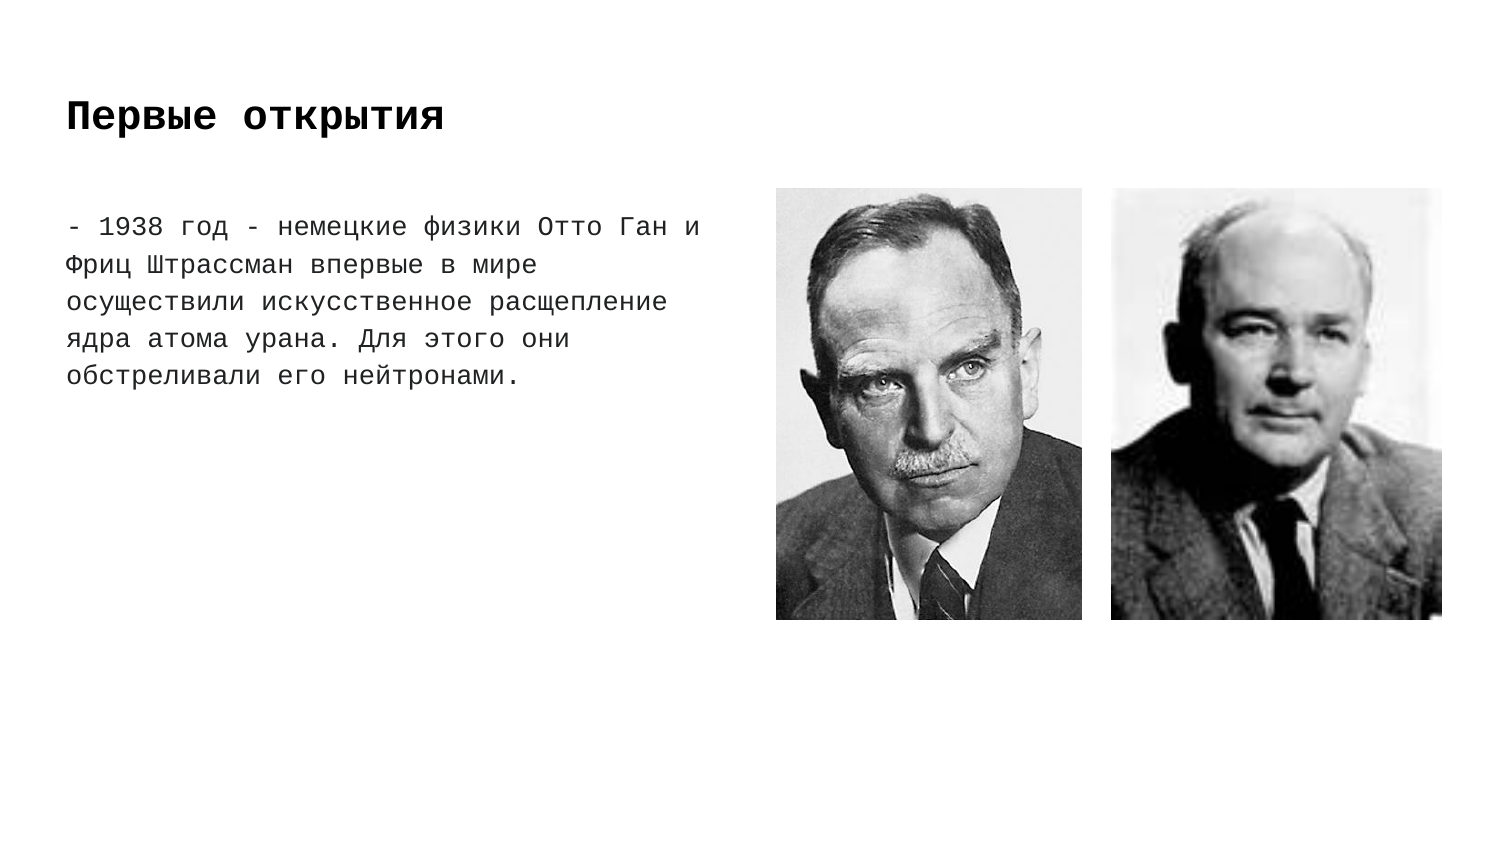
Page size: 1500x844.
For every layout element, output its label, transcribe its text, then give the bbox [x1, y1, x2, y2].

picture [1111, 188, 1442, 621]
list - 1938 год - немецкие физики Отто Ган и Фриц Штрассман впервые в мире осуществили искусственное расщепление ядра атома урана. Для этого они обстреливали его нейтронами. [51, 189, 727, 750]
picture [776, 188, 1082, 621]
title Первые открытия [51, 72, 1449, 167]
